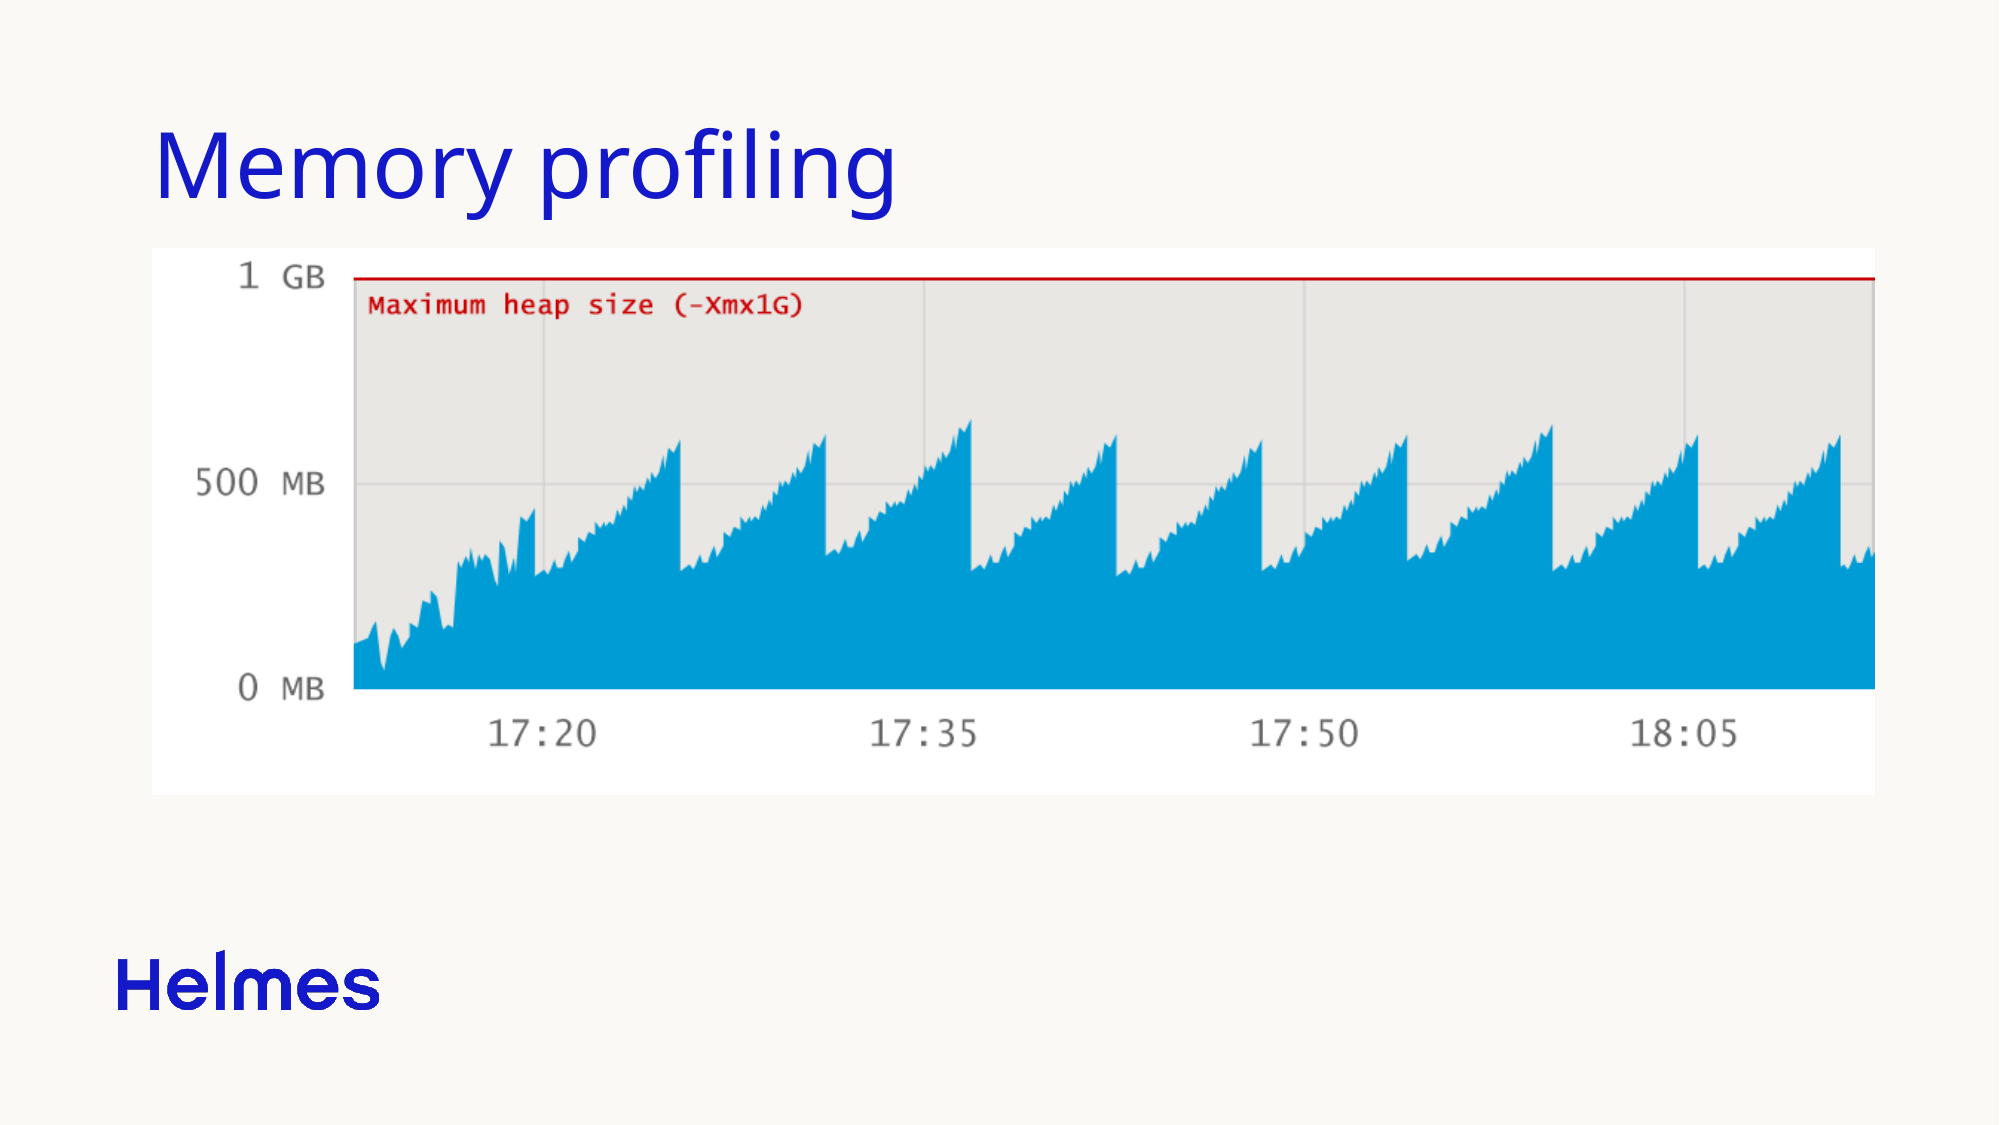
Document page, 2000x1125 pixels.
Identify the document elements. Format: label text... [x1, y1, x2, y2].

picture [152, 248, 1875, 795]
text_box Memory profiling [137, 59, 1862, 277]
picture [118, 950, 379, 1010]
